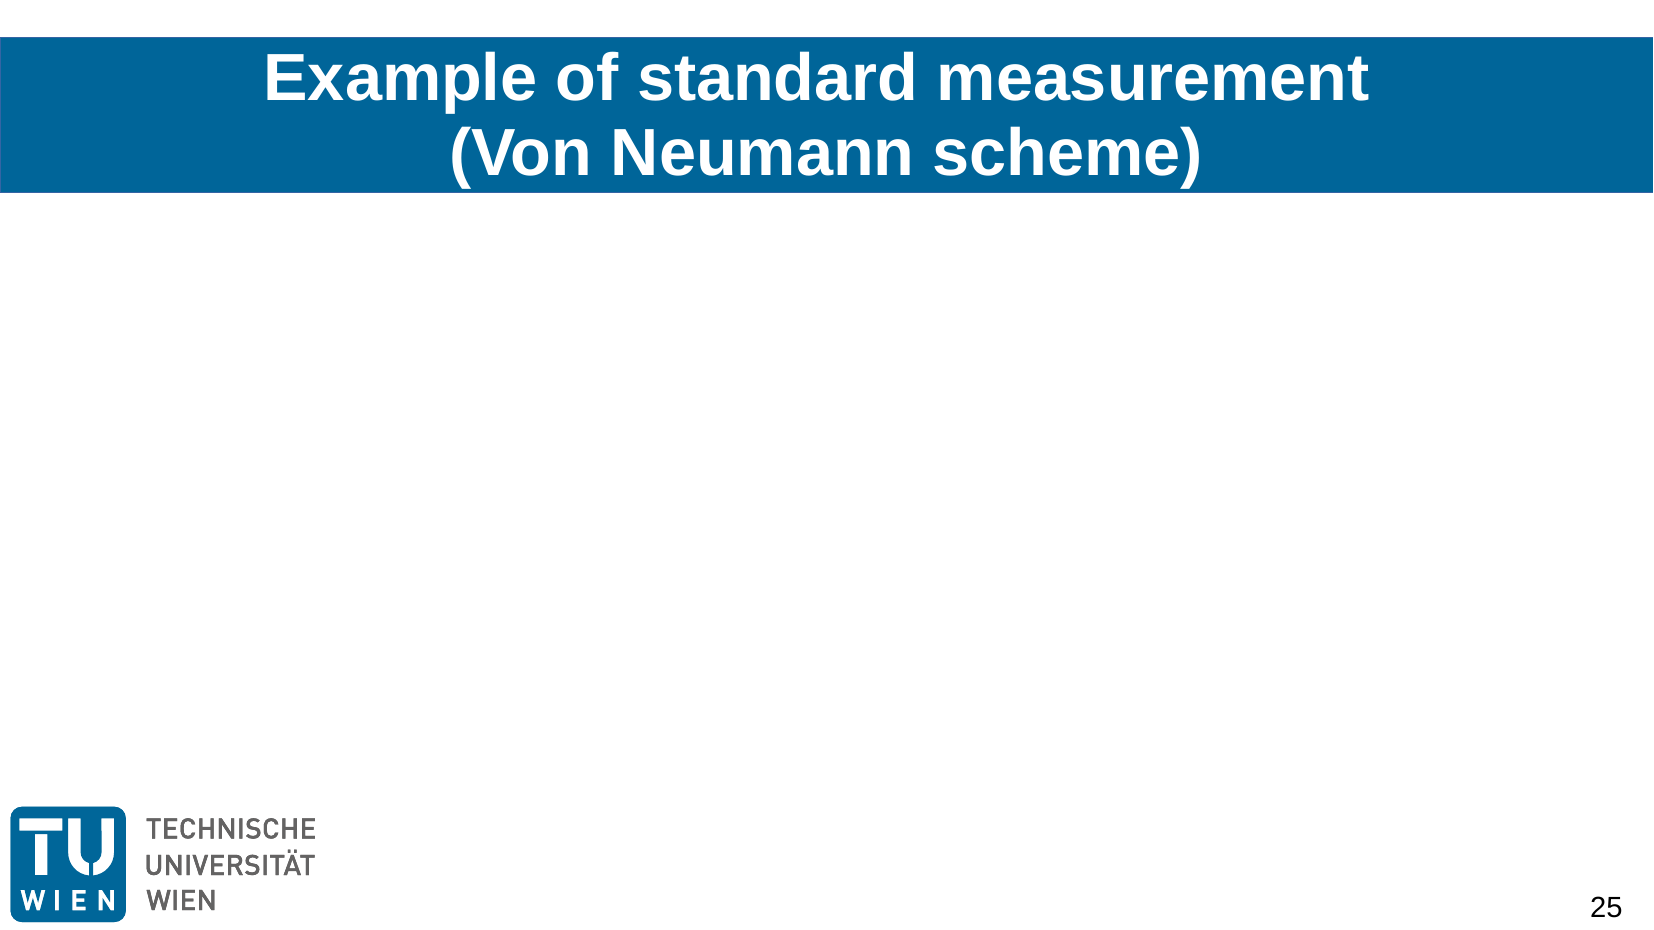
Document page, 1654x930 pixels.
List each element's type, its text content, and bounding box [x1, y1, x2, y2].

title Example of standard measurement (Von Neumann scheme) [0, 37, 1653, 193]
